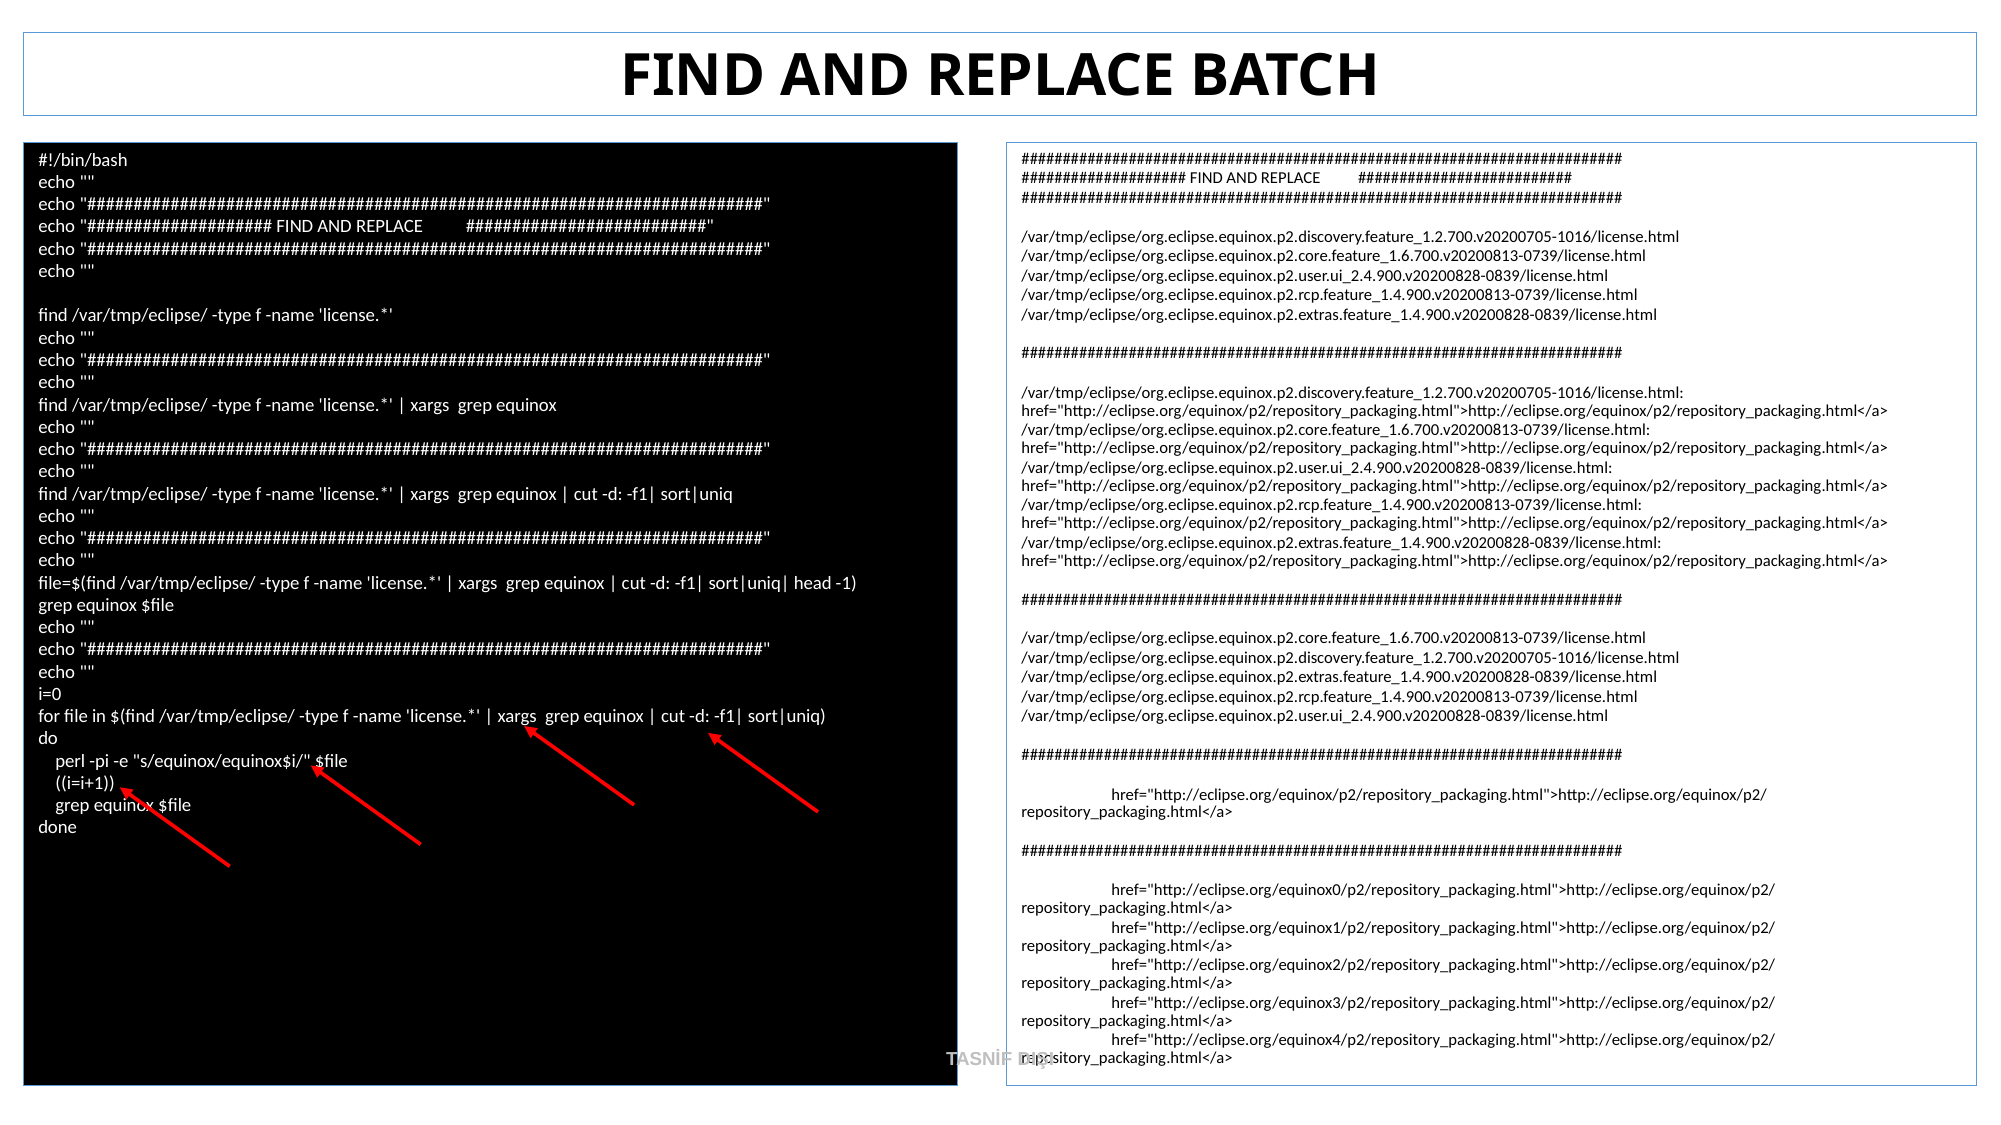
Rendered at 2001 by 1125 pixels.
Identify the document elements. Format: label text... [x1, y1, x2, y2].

subtitle #!/bin/bash echo "" echo "#########################################################################" echo "#################### FIND AND REPLACE ##########################" echo "#########################################################################" echo "" find /var/tmp/eclipse/ -type f -name 'license.*' echo "" echo "#########################################################################" echo "" find /var/tmp/eclipse/ -type f -name 'license.*' | xargs grep equinox echo "" echo "#########################################################################" echo "" find /var/tmp/eclipse/ -type f -name 'license.*' | xargs grep equinox | cut -d: -f1| sort|uniq echo "" echo "#########################################################################" echo "" file=$(find /var/tmp/eclipse/ -type f -name 'license.*' | xargs grep equinox | cut -d: -f1| sort|uniq| head -1) grep equinox $file echo "" echo "#########################################################################" echo "" i=0 for file in $(find /var/tmp/eclipse/ -type f -name 'license.*' | xargs grep equinox | cut -d: -f1| sort|uniq) do perl -pi -e "s/equinox/equinox$i/" $file ((i=i+1)) grep equinox $file done [23, 142, 958, 1042]
text_box ######################################################################### #################### FIND AND REPLACE ########################## ######################################################################### /var/tmp/eclipse/org.eclipse.equinox.p2.discovery.feature_1.2.700.v20200705-1016/license.html /var/tmp/eclipse/org.eclipse.equinox.p2.core.feature_1.6.700.v20200813-0739/license.html /var/tmp/eclipse/org.eclipse.equinox.p2.user.ui_2.4.900.v20200828-0839/license.html /var/tmp/eclipse/org.eclipse.equinox.p2.rcp.feature_1.4.900.v20200813-0739/license.html /var/tmp/eclipse/org.eclipse.equinox.p2.extras.feature_1.4.900.v20200828-0839/license.html ######################################################################### /var/tmp/eclipse/org.eclipse.equinox.p2.discovery.feature_1.2.700.v20200705-1016/license.html: href="http://eclipse.org/equinox/p2/repository_packaging.html">http://eclipse.org/equinox/p2/repository_packaging.html</a> /var/tmp/eclipse/org.eclipse.equinox.p2.core.feature_1.6.700.v20200813-0739/license.html: href="http://eclipse.org/equinox/p2/repository_packaging.html">http://eclipse.org/equinox/p2/repository_packaging.html</a> /var/tmp/eclipse/org.eclipse.equinox.p2.user.ui_2.4.900.v20200828-0839/license.html: href="http://eclipse.org/equinox/p2/repository_packaging.html">http://eclipse.org/equinox/p2/repository_packaging.html</a> /var/tmp/eclipse/org.eclipse.equinox.p2.rcp.feature_1.4.900.v20200813-0739/license.html: href="http://eclipse.org/equinox/p2/repository_packaging.html">http://eclipse.org/equinox/p2/repository_packaging.html</a> /var/tmp/eclipse/org.eclipse.equinox.p2.extras.feature_1.4.900.v20200828-0839/license.html: href="http://eclipse.org/equinox/p2/repository_packaging.html">http://eclipse.org/equinox/p2/repository_packaging.html</a> ######################################################################### /var/tmp/eclipse/org.eclipse.equinox.p2.core.feature_1.6.700.v20200813-0739/license.html /var/tmp/eclipse/org.eclipse.equinox.p2.discovery.feature_1.2.700.v20200705-1016/license.html /var/tmp/eclipse/org.eclipse.equinox.p2.extras.feature_1.4.900.v20200828-0839/license.html /var/tmp/eclipse/org.eclipse.equinox.p2.rcp.feature_1.4.900.v20200813-0739/license.html /var/tmp/eclipse/org.eclipse.equinox.p2.user.ui_2.4.900.v20200828-0839/license.html ######################################################################### href="http://eclipse.org/equinox/p2/repository_packaging.html">http://eclipse.org/equinox/p2/repository_packaging.html</a> ######################################################################### href="http://eclipse.org/equinox0/p2/repository_packaging.html">http://eclipse.org/equinox/p2/repository_packaging.html</a> href="http://eclipse.org/equinox1/p2/repository_packaging.html">http://eclipse.org/equinox/p2/repository_packaging.html</a> href="http://eclipse.org/equinox2/p2/repository_packaging.html">http://eclipse.org/equinox/p2/repository_packaging.html</a> href="http://eclipse.org/equinox3/p2/repository_packaging.html">http://eclipse.org/equinox/p2/repository_packaging.html</a> href="http://eclipse.org/equinox4/p2/repository_packaging.html">http://eclipse.org/equinox/p2/repository_packaging.html</a> [1006, 142, 1977, 1042]
footer TASNİF DIŞI [0, 1042, 2000, 1103]
title FIND AND REPLACE BATCH [23, 32, 1977, 116]
